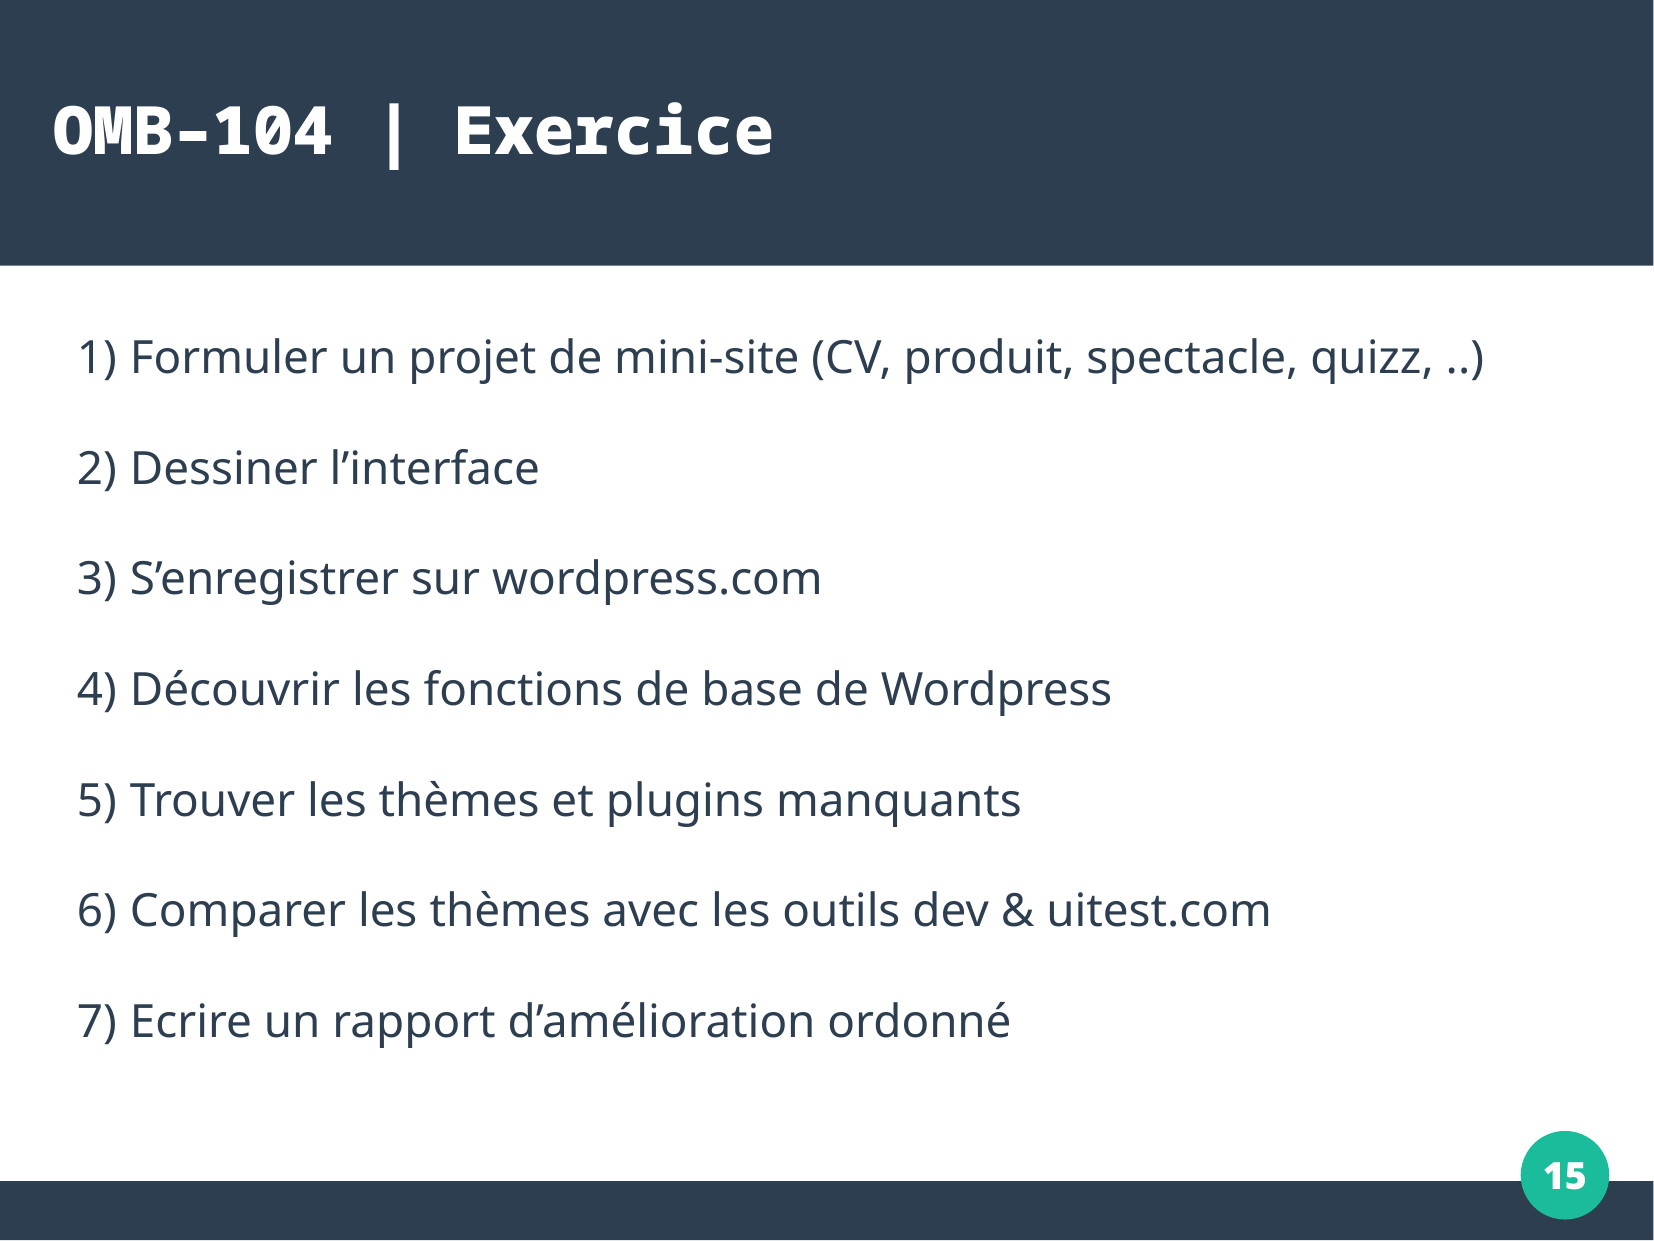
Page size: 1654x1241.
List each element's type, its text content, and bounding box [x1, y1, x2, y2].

title OMB–104 | Exercice [54, 49, 1590, 207]
list Formuler un projet de mini-site (CV, produit, spectacle, quizz, ..) Dessiner l’interface S’enregistrer sur wordpress.com Découvrir les fonctions de base de Wordpress Trouver les thèmes et plugins manquants Comparer les thèmes avec les outils dev & uitest.com Ecrire un rapport d’amélioration ordonné [59, 324, 1595, 1152]
